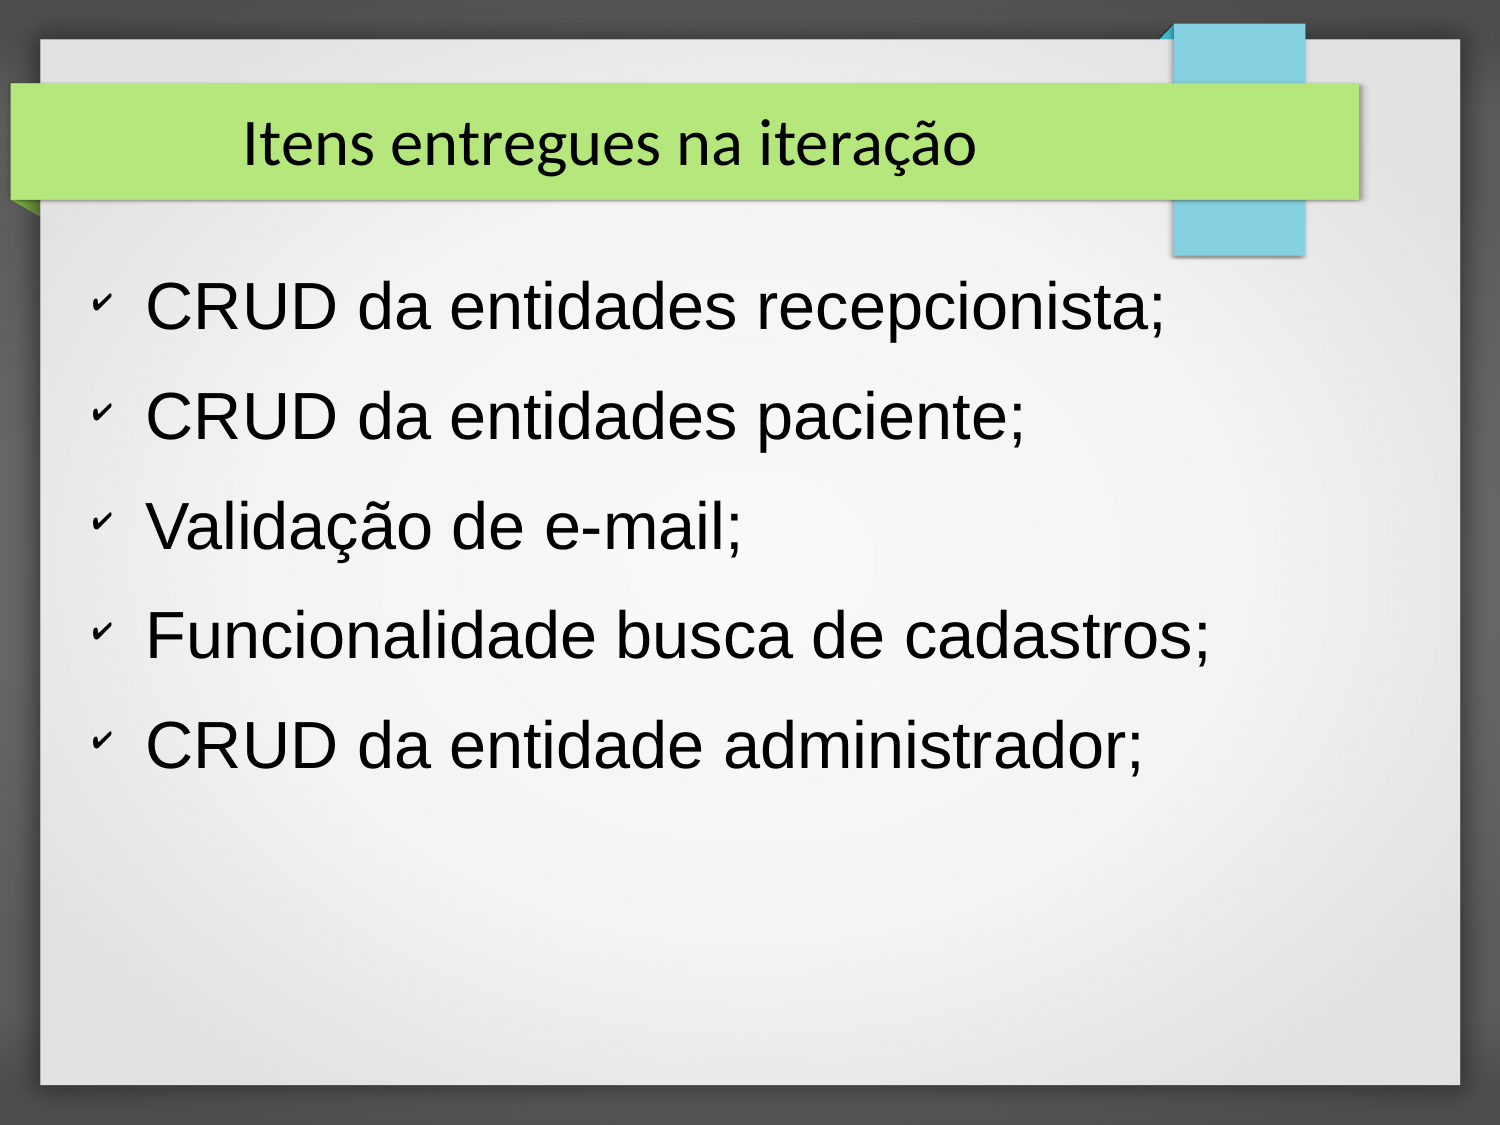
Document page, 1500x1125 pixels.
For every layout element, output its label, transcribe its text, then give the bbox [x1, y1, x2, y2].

text_box Itens entregues na iteração [75, 85, 1147, 193]
list CRUD da entidades recepcionista; CRUD da entidades paciente; Validação de e-mail; Funcionalidade busca de cadastros; CRUD da entidade administrador; [75, 263, 1425, 916]
picture [0, 0, 1500, 1125]
